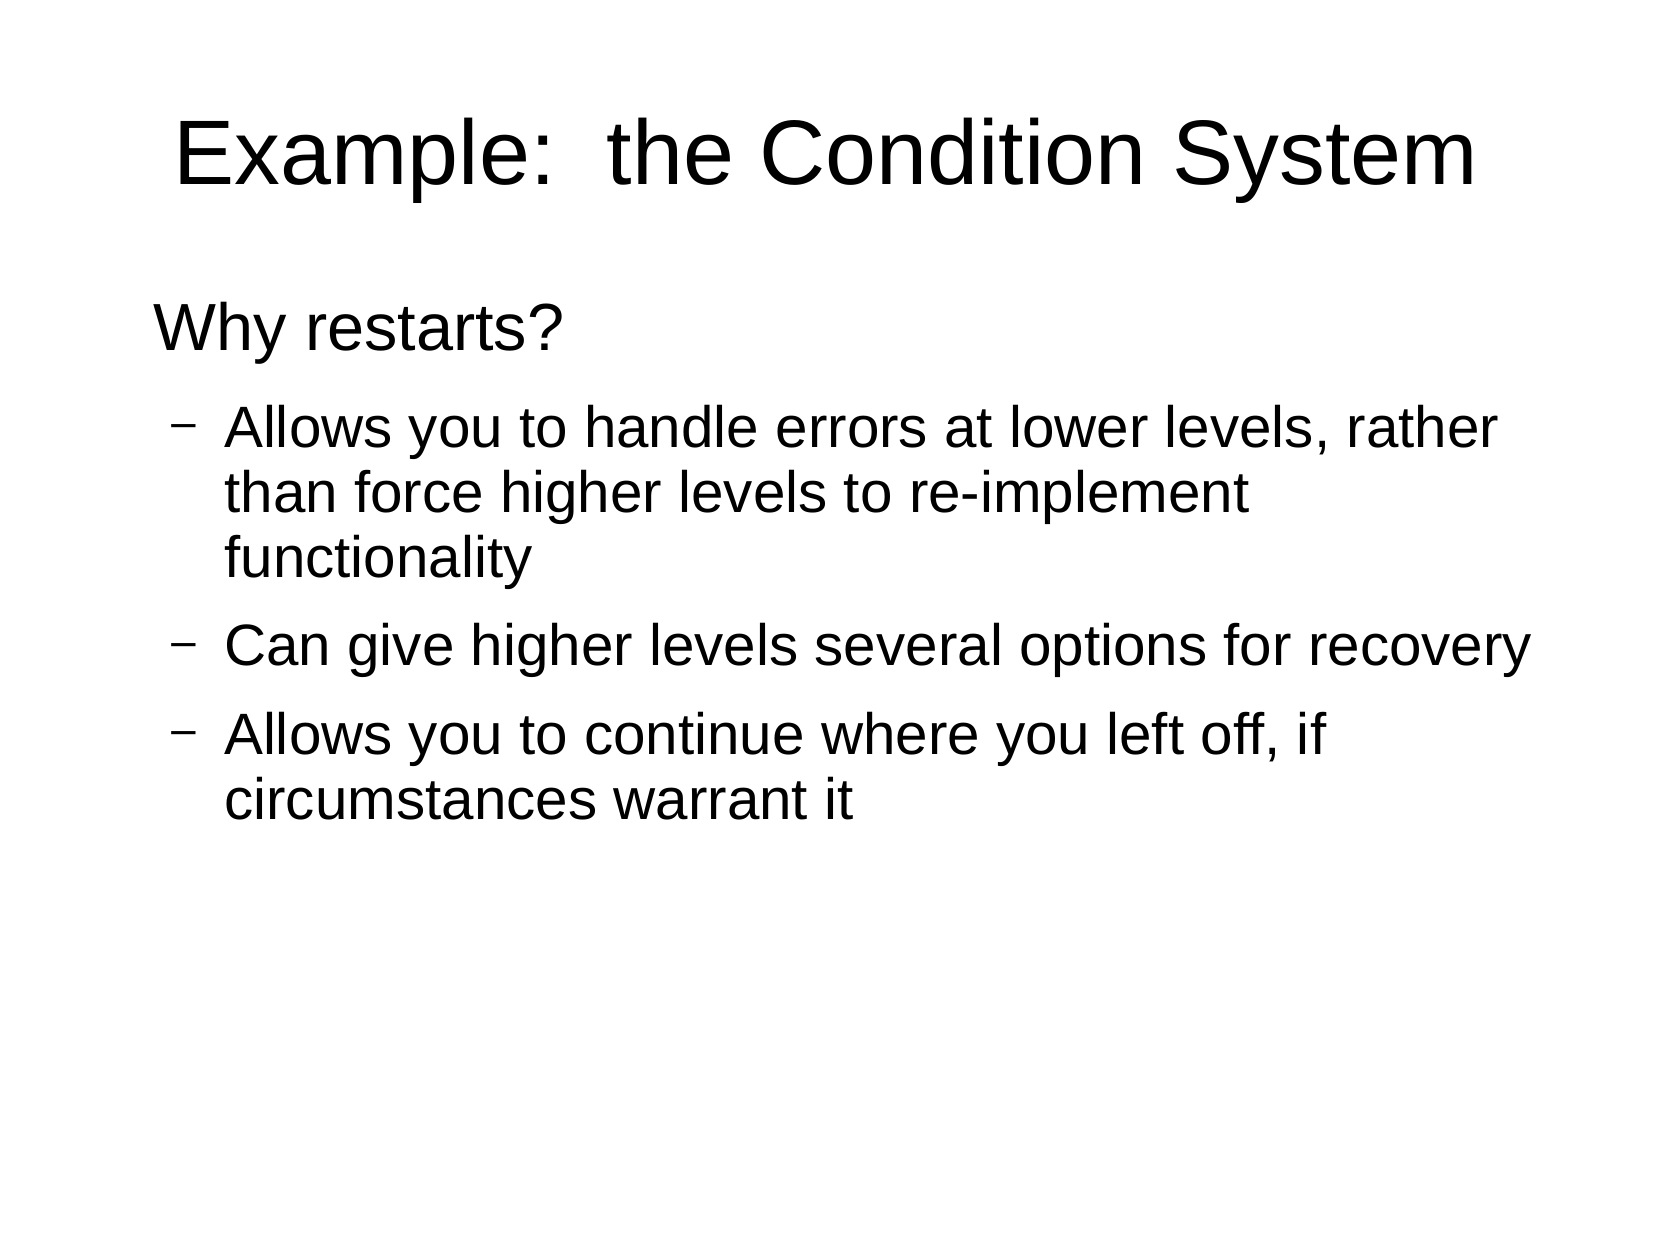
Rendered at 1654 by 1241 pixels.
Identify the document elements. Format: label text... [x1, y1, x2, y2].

list Why restarts? Allows you to handle errors at lower levels, rather than force higher levels to re-implement functionality Can give higher levels several options for recovery Allows you to continue where you left off, if circumstances warrant it [82, 290, 1538, 1010]
title Example: the Condition System [82, 49, 1571, 257]
